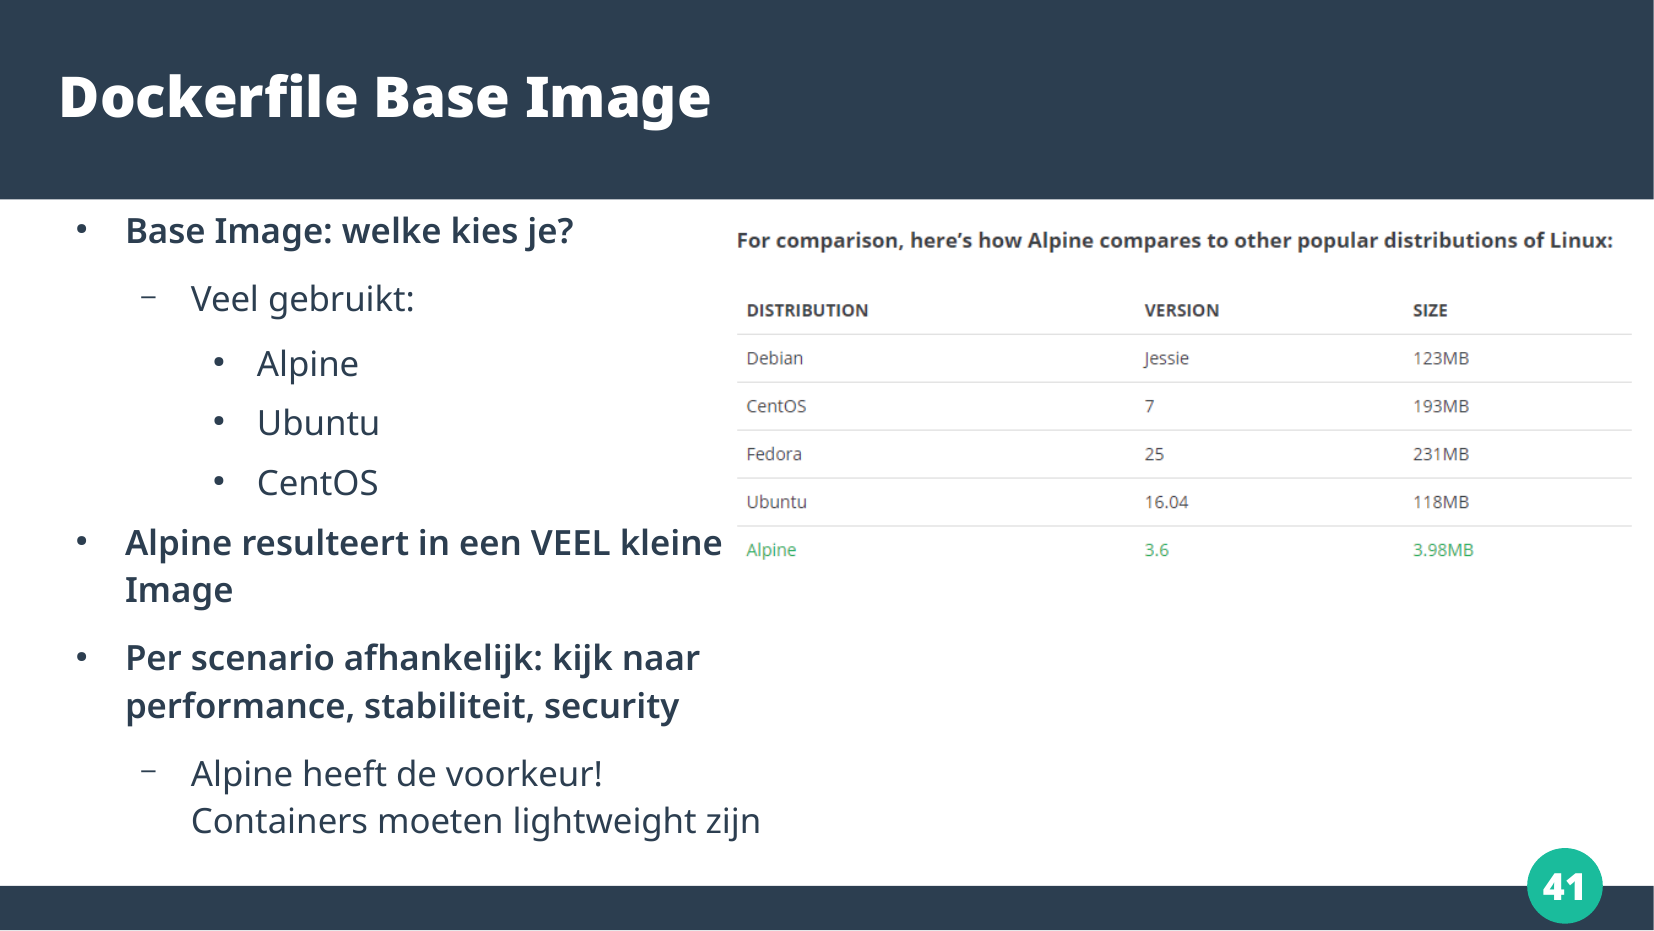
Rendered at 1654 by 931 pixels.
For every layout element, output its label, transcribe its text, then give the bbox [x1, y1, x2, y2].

list Base Image: welke kies je? Veel gebruikt: Alpine Ubuntu CentOS Alpine resulteert in een VEEL kleiner Image Per scenario afhankelijk: kijk naar performance, stabiliteit, security Alpine heeft de voorkeur! Containers moeten lightweight zijn [59, 206, 768, 864]
picture [725, 206, 1654, 598]
title Dockerfile Base Image [59, 37, 1595, 156]
